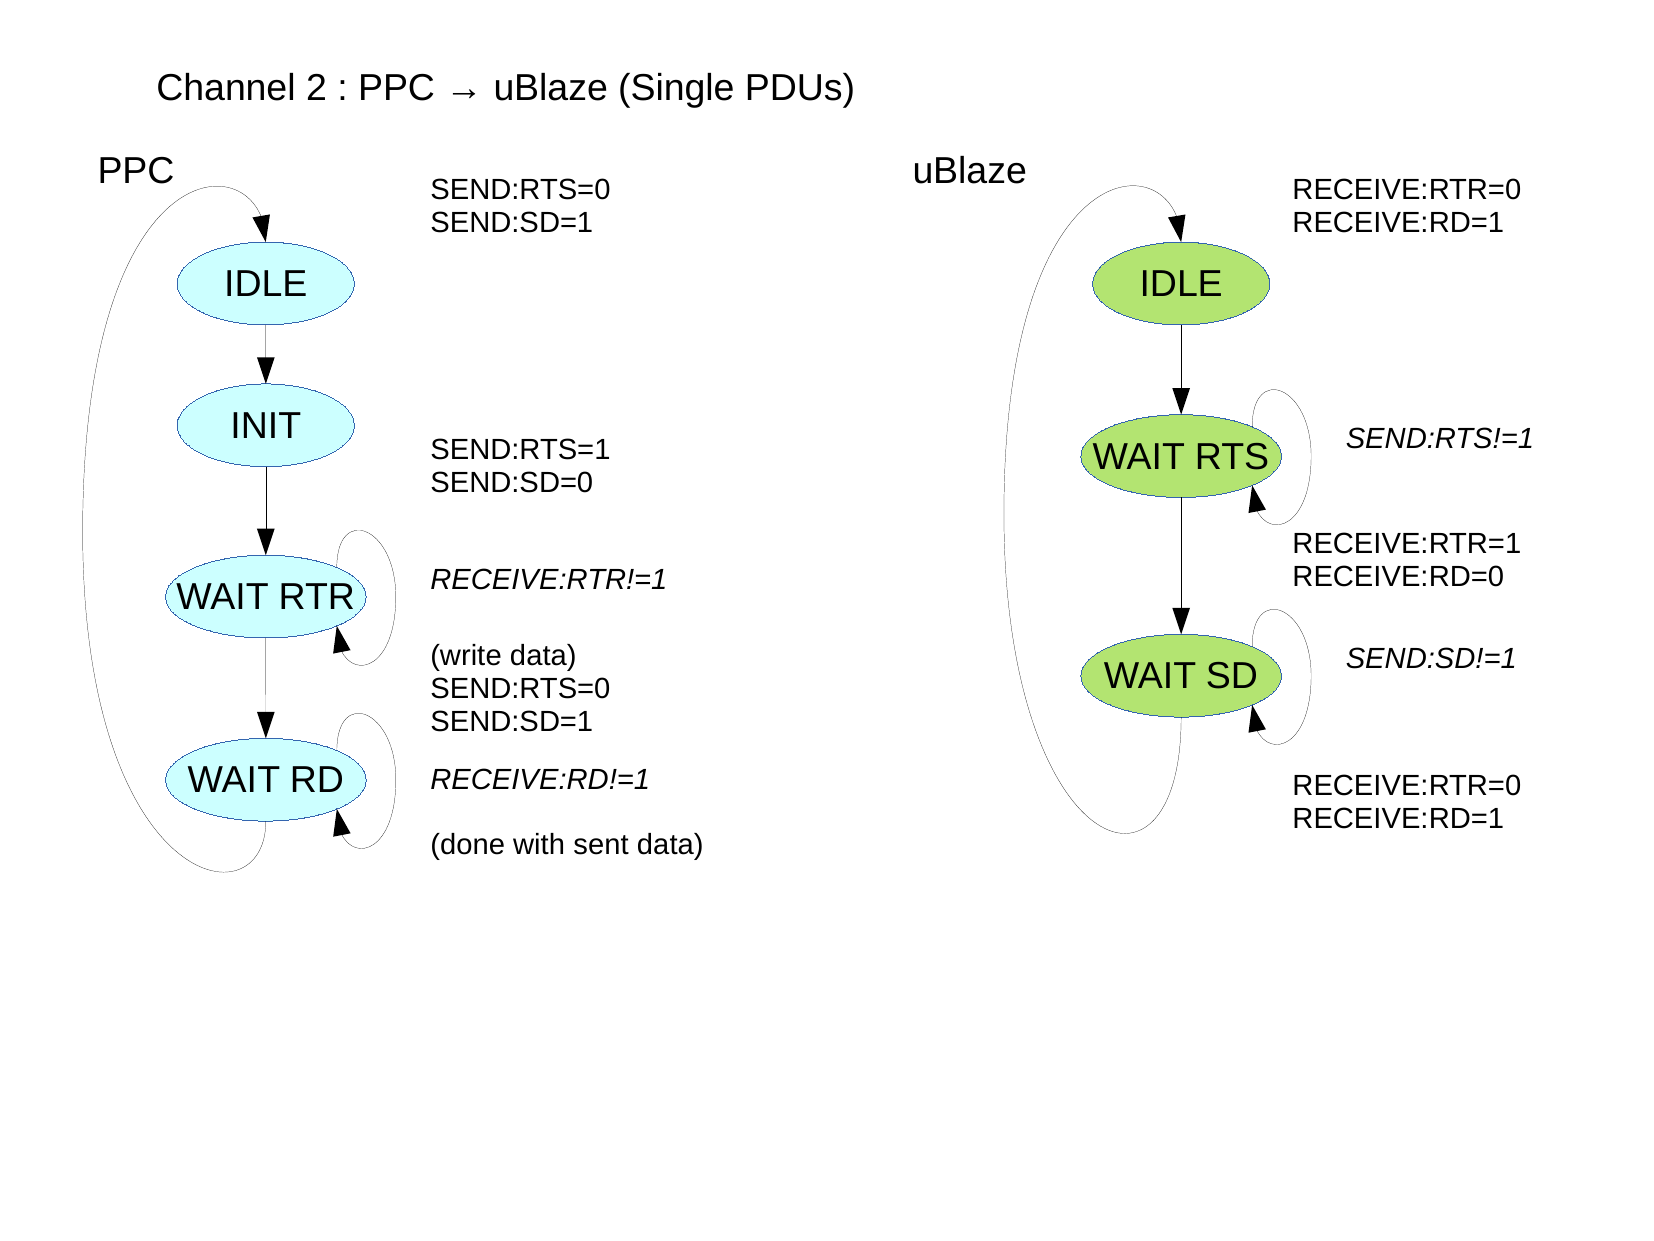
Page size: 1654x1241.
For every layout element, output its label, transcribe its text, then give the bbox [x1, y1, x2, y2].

text_box (write data) SEND:RTS=0 SEND:SD=1 [415, 631, 627, 746]
text_box INIT [177, 383, 355, 467]
text_box WAIT RD [165, 738, 367, 822]
text_box (done with sent data) [415, 820, 720, 869]
text_box RECEIVE:RTR!=1 [415, 555, 684, 603]
text_box RECEIVE:RD!=1 [415, 756, 667, 804]
text_box SEND:RTS!=1 [1331, 414, 1550, 463]
text_box uBlaze [897, 141, 1042, 199]
text_box WAIT SD [1080, 634, 1282, 718]
text_box RECEIVE:RTR=0 RECEIVE:RD=1 [1277, 165, 1538, 246]
text_box PPC [82, 141, 190, 199]
text_box SEND:RTS=0 SEND:SD=1 [415, 165, 626, 246]
text_box RECEIVE:RTR=0 RECEIVE:RD=1 [1277, 761, 1538, 843]
text_box SEND:SD!=1 [1331, 634, 1533, 682]
text_box IDLE [1092, 242, 1270, 325]
text_box RECEIVE:RTR=1 RECEIVE:RD=0 [1277, 519, 1538, 601]
text_box WAIT RTS [1080, 414, 1282, 498]
text_box WAIT RTR [165, 555, 367, 638]
text_box Channel 2 : PPC → uBlaze (Single PDUs) [141, 59, 1359, 116]
text_box SEND:RTS=1 SEND:SD=0 [415, 425, 627, 506]
text_box IDLE [177, 242, 355, 325]
